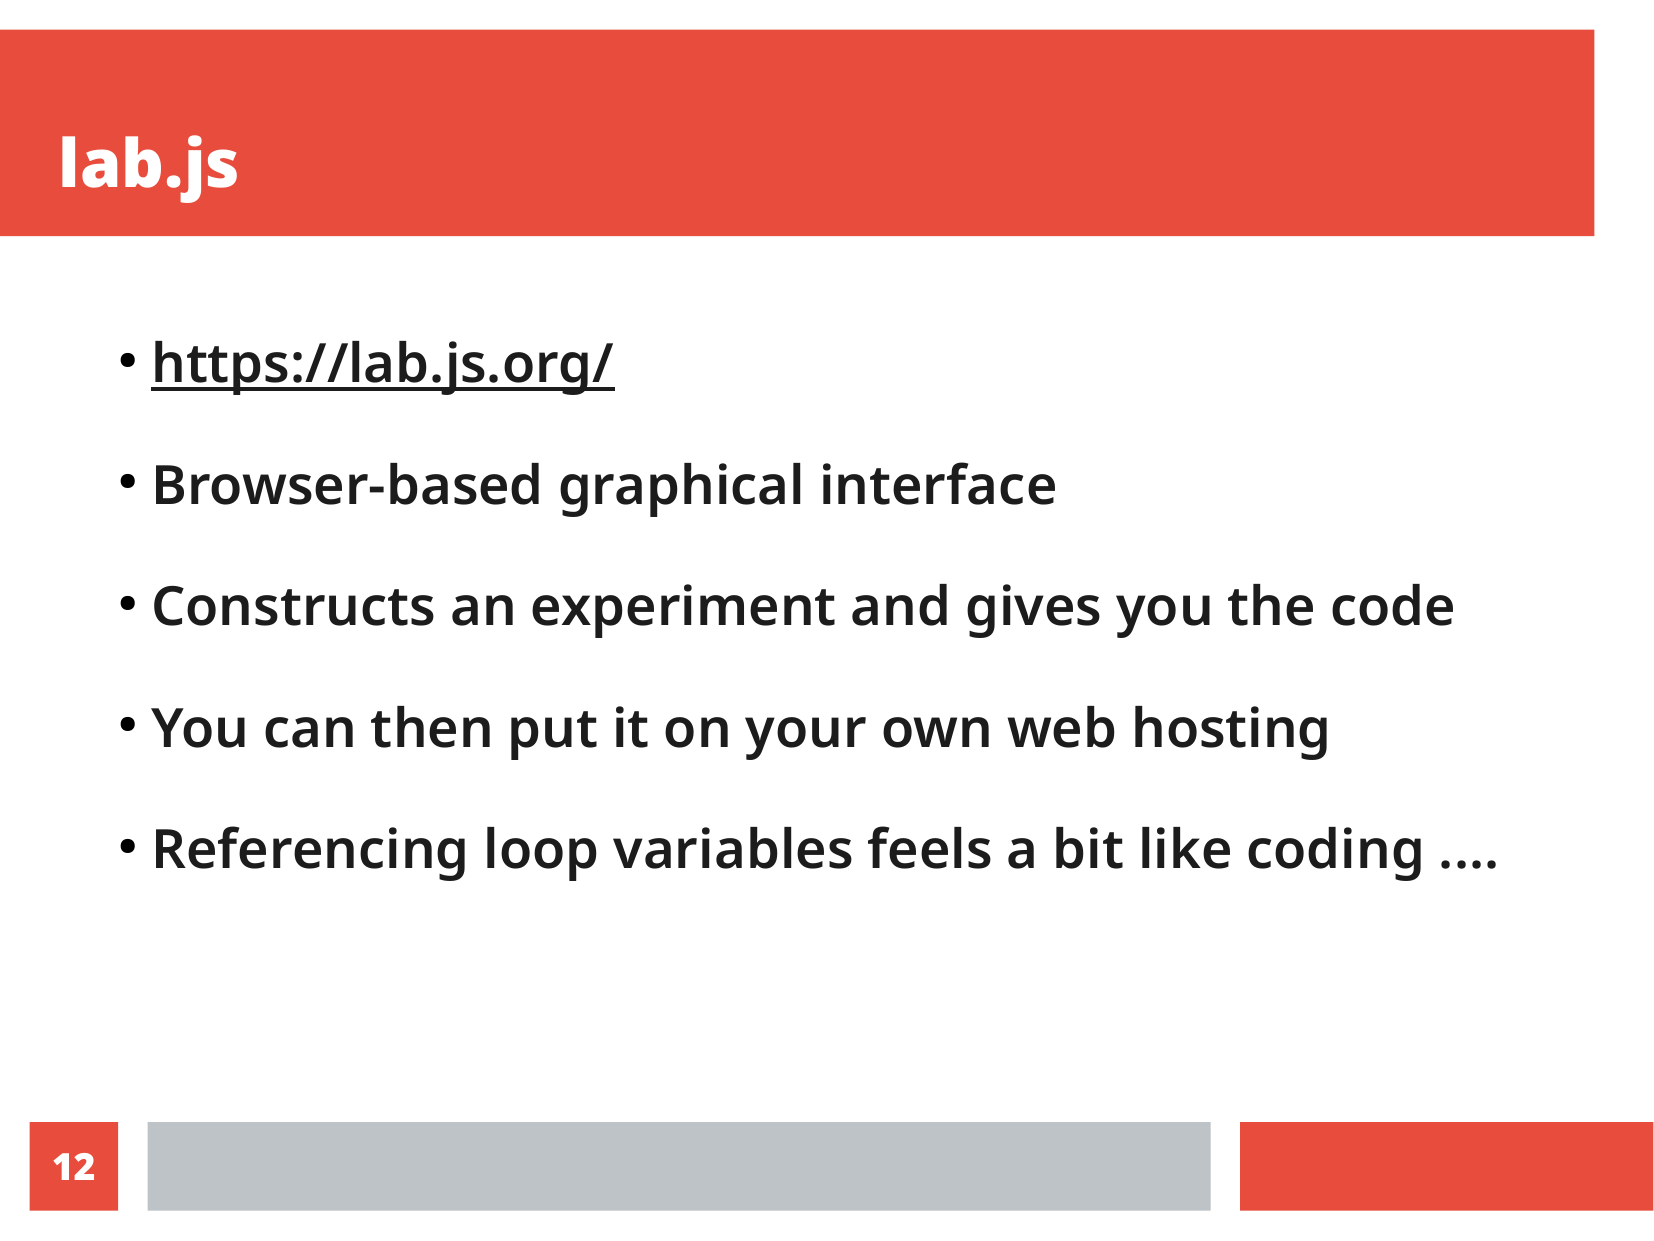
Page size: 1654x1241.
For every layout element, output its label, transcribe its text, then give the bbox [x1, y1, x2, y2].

title lab.js [59, 59, 1595, 207]
list https://lab.js.org/ Browser-based graphical interface Constructs an experiment and gives you the code You can then put it on your own web hosting Referencing loop variables feels a bit like coding .... [59, 324, 1565, 1093]
